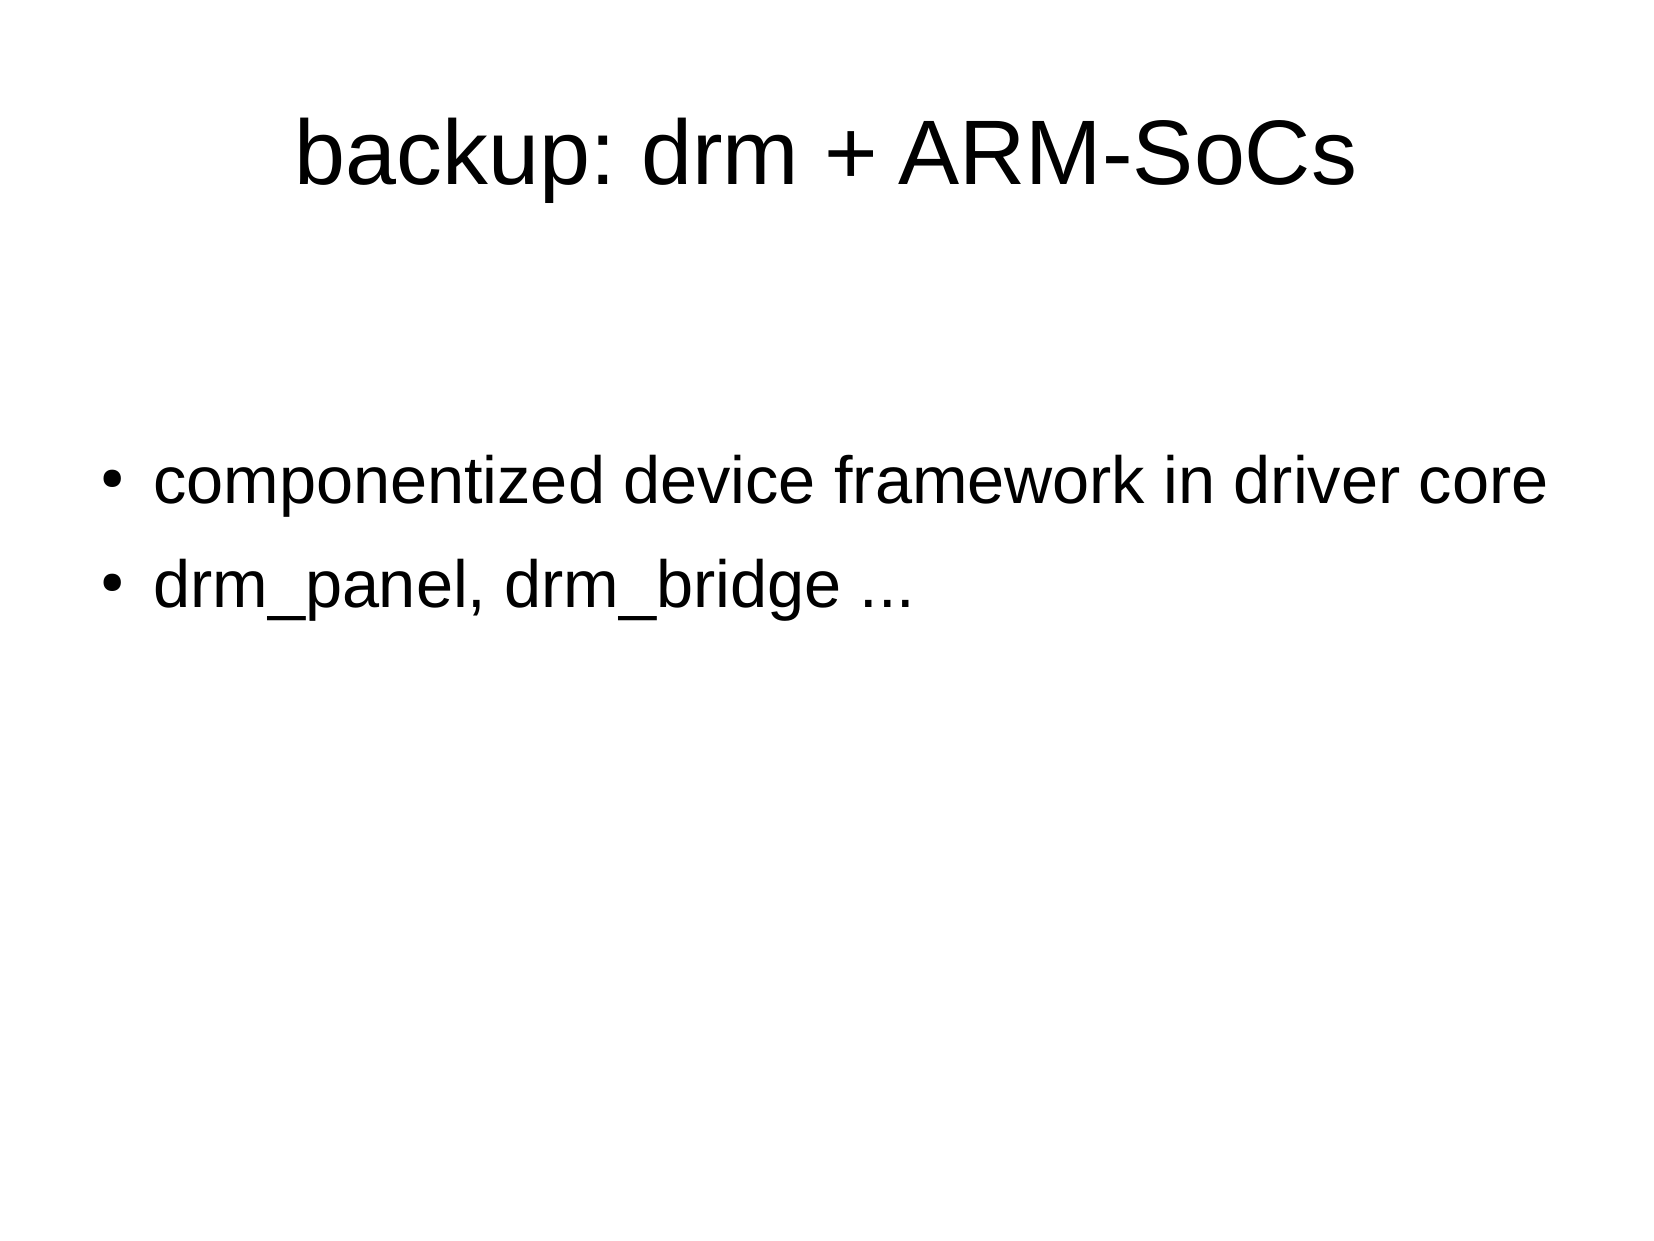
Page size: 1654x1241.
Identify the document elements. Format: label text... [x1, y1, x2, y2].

title backup: drm + ARM-SoCs [82, 49, 1571, 257]
list componentized device framework in driver core drm_panel, drm_bridge ... [82, 442, 1571, 1032]
